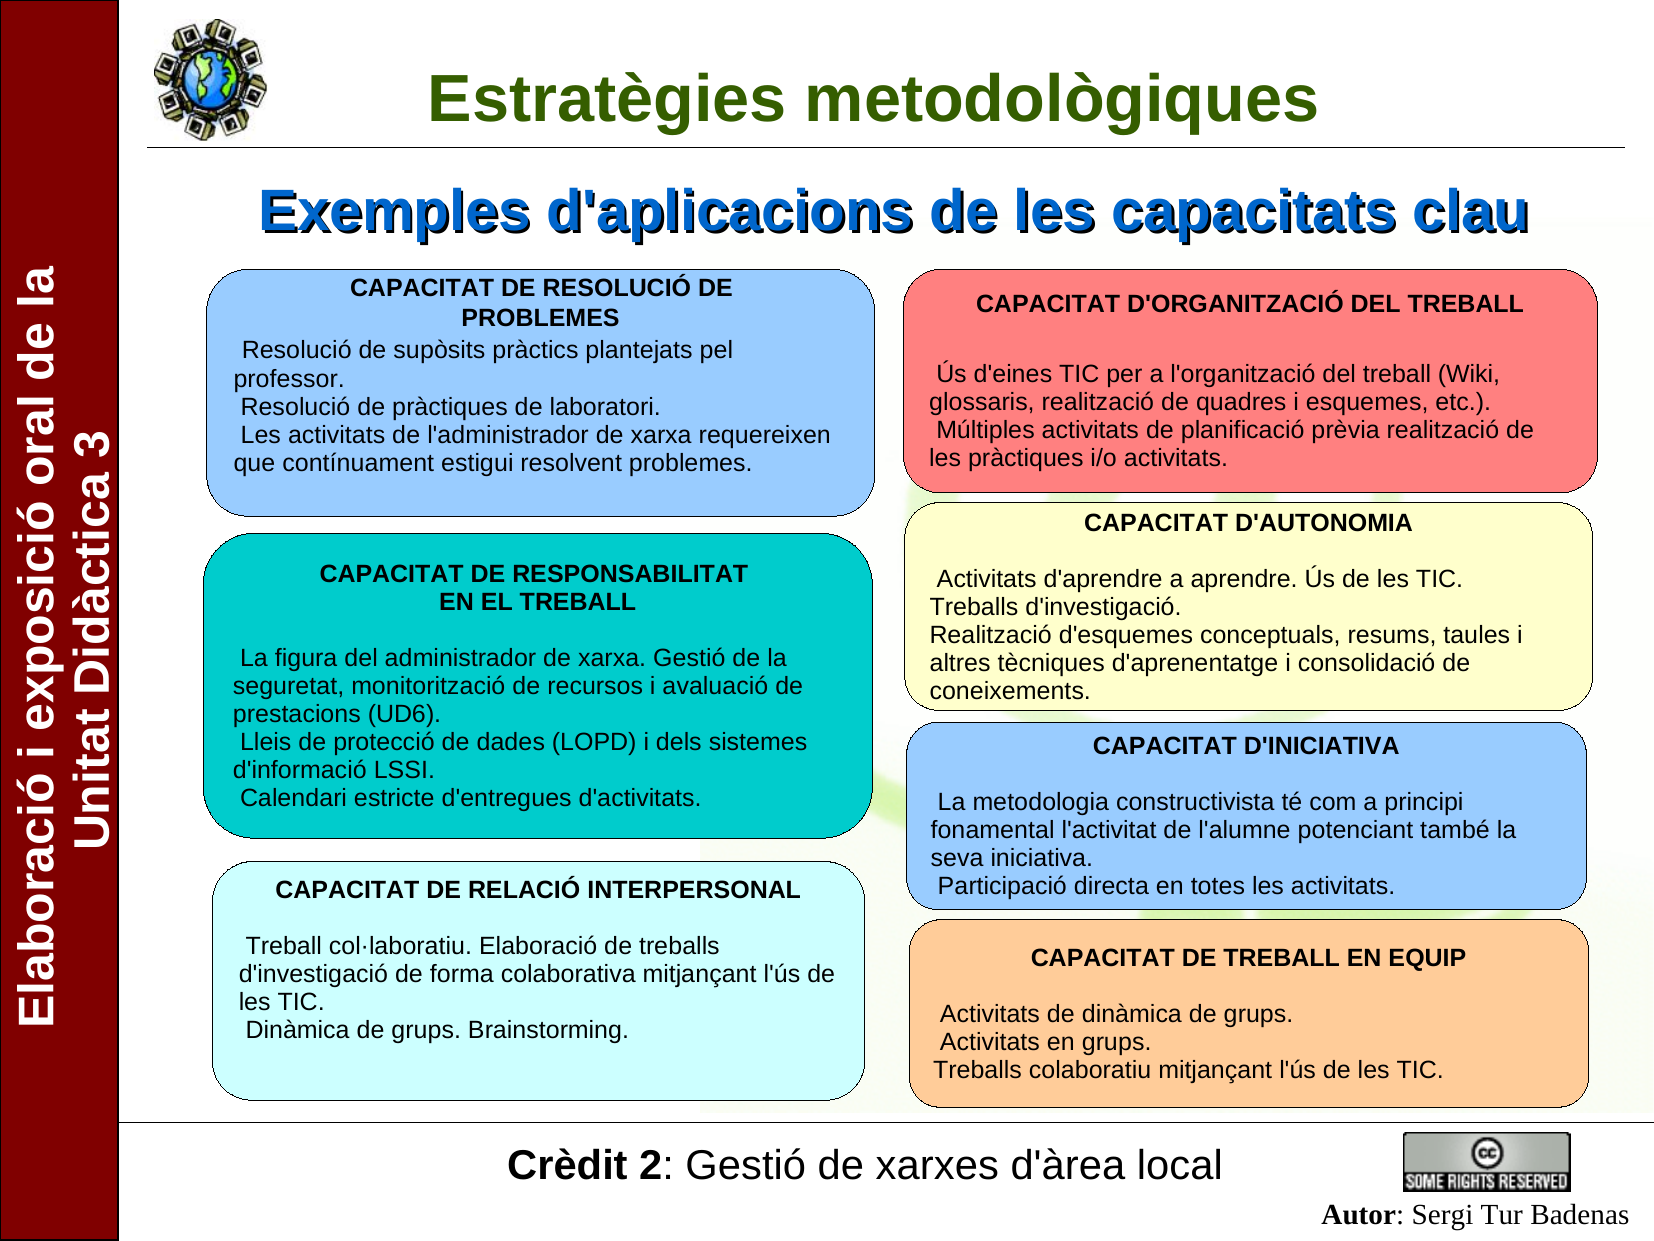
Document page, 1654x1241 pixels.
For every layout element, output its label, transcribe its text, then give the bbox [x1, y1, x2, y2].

picture [154, 19, 268, 49]
text_box CAPACITAT D'AUTONOMIA Activitats d'aprendre a aprendre. Ús de les TIC. Treballs d'investigació. Realització d'esquemes conceptuals, resums, taules i altres tècniques d'aprenentatge i consolidació de coneixements. [904, 502, 1593, 711]
text_box CAPACITAT DE TREBALL EN EQUIP Activitats de dinàmica de grups. Activitats en grups. Treballs colaboratiu mitjançant l'ús de les TIC. [909, 919, 1589, 1108]
list Exemples d'aplicacions de les capacitats clau [141, 177, 1630, 1013]
text_box CAPACITAT DE RELACIÓ INTERPERSONAL Treball col·laboratiu. Elaboració de treballs d'investigació de forma colaborativa mitjançant l'ús de les TIC. Dinàmica de grups. Brainstorming. [212, 861, 865, 1101]
title Estratègies metodològiques [129, 49, 1619, 148]
text_box CAPACITAT DE RESOLUCIÓ DE PROBLEMES Resolució de supòsits pràctics plantejats pel professor. Resolució de pràctiques de laboratori. Les activitats de l'administrador de xarxa requereixen que contínuament estigui resolvent problemes. [206, 269, 875, 517]
text_box CAPACITAT D'INICIATIVA La metodologia constructivista té com a principi fonamental l'activitat de l'alumne potenciant també la seva iniciativa. Participació directa en totes les activitats. [906, 722, 1587, 910]
text_box CAPACITAT DE RESPONSABILITAT EN EL TREBALL La figura del administrador de xarxa. Gestió de la seguretat, monitorització de recursos i avaluació de prestacions (UD6). Lleis de protecció de dades (LOPD) i dels sistemes d'informació LSSI. Calendari estricte d'entregues d'activitats. [203, 533, 873, 839]
picture [1403, 1132, 1571, 1192]
picture [700, 217, 1654, 1113]
text_box CAPACITAT D'ORGANITZACIÓ DEL TREBALL Ús d'eines TIC per a l'organització del treball (Wiki, glossaris, realització de quadres i esquemes, etc.). Múltiples activitats de planificació prèvia realització de les pràctiques i/o activitats. [903, 269, 1598, 493]
